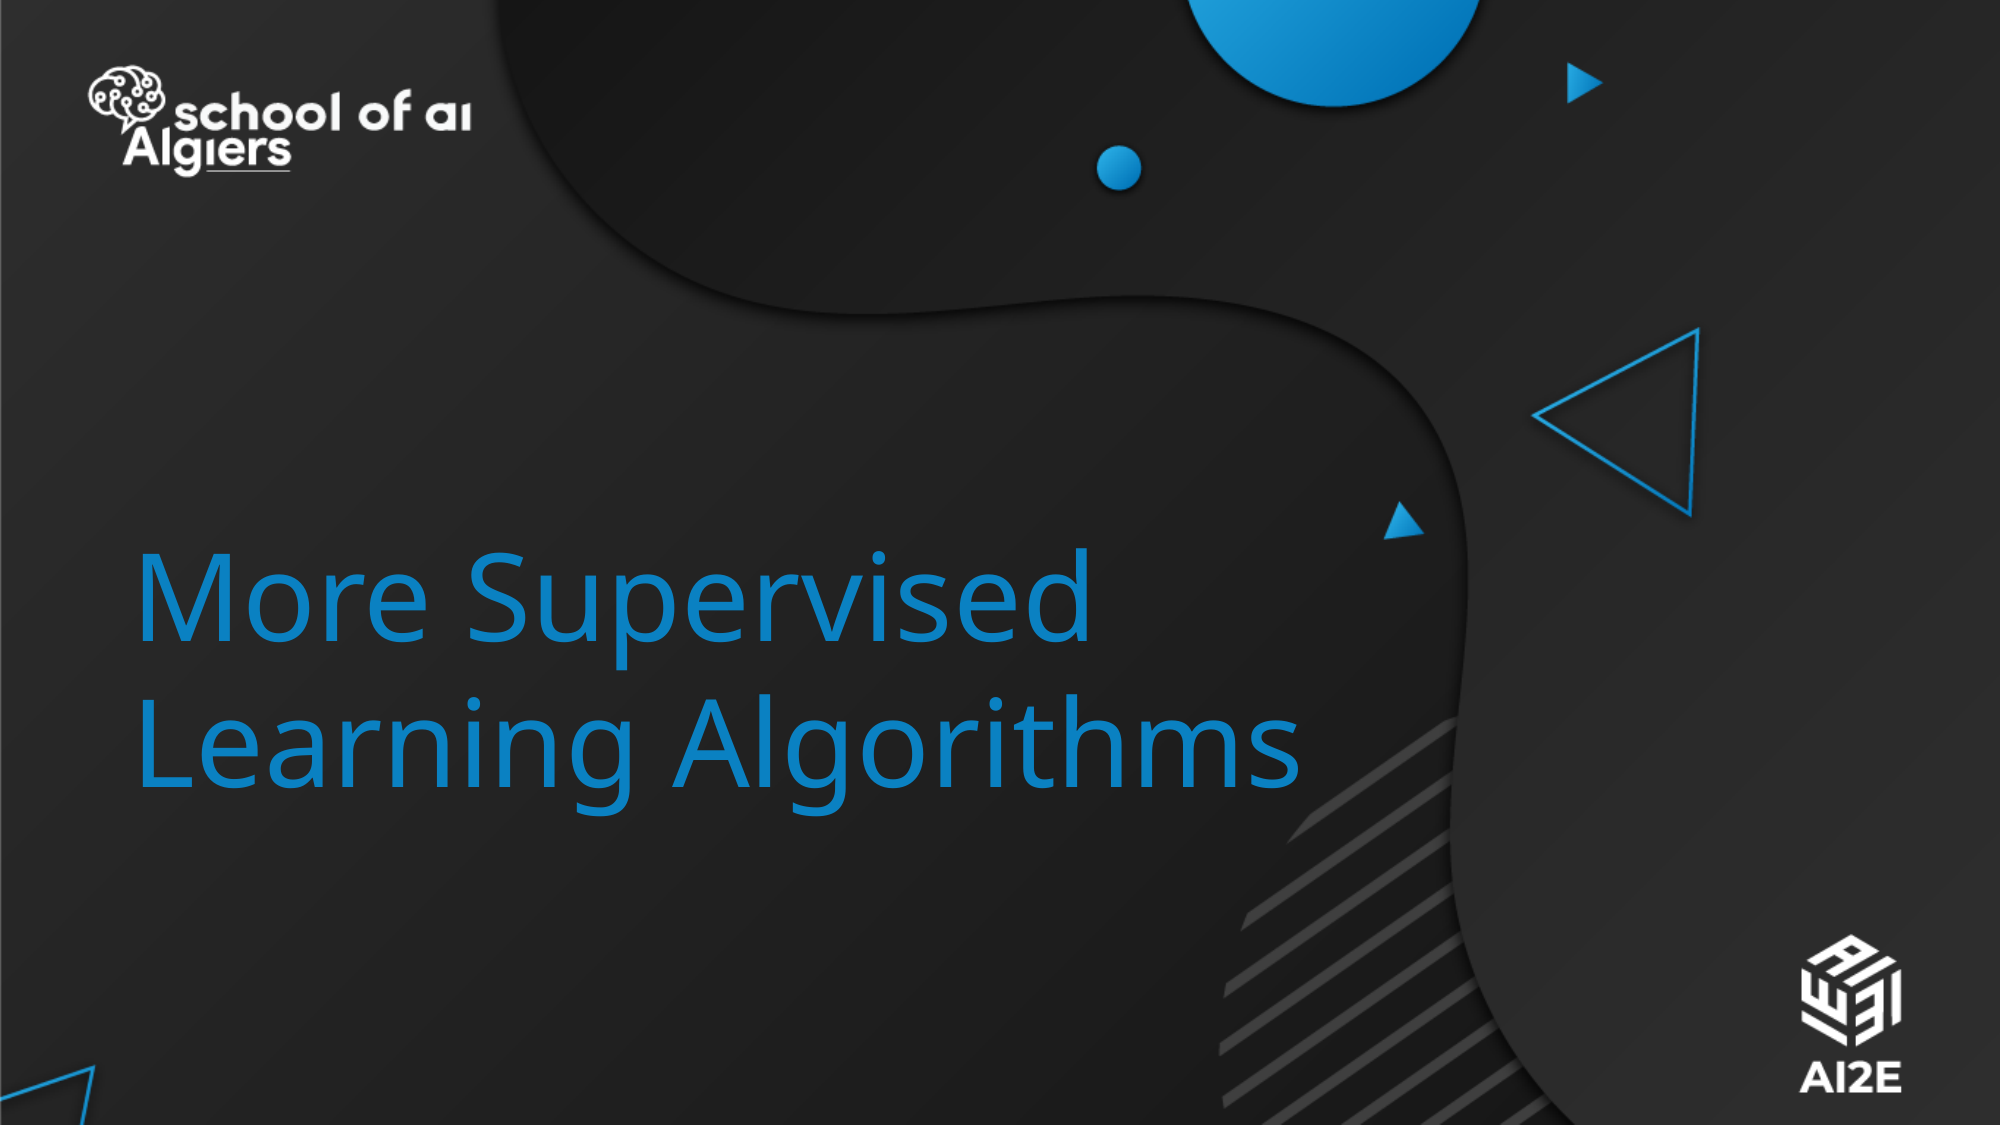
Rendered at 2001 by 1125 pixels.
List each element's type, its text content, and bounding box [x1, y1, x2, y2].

picture [0, 0, 2000, 1125]
title More Supervised Learning Algorithms [131, 518, 1364, 742]
